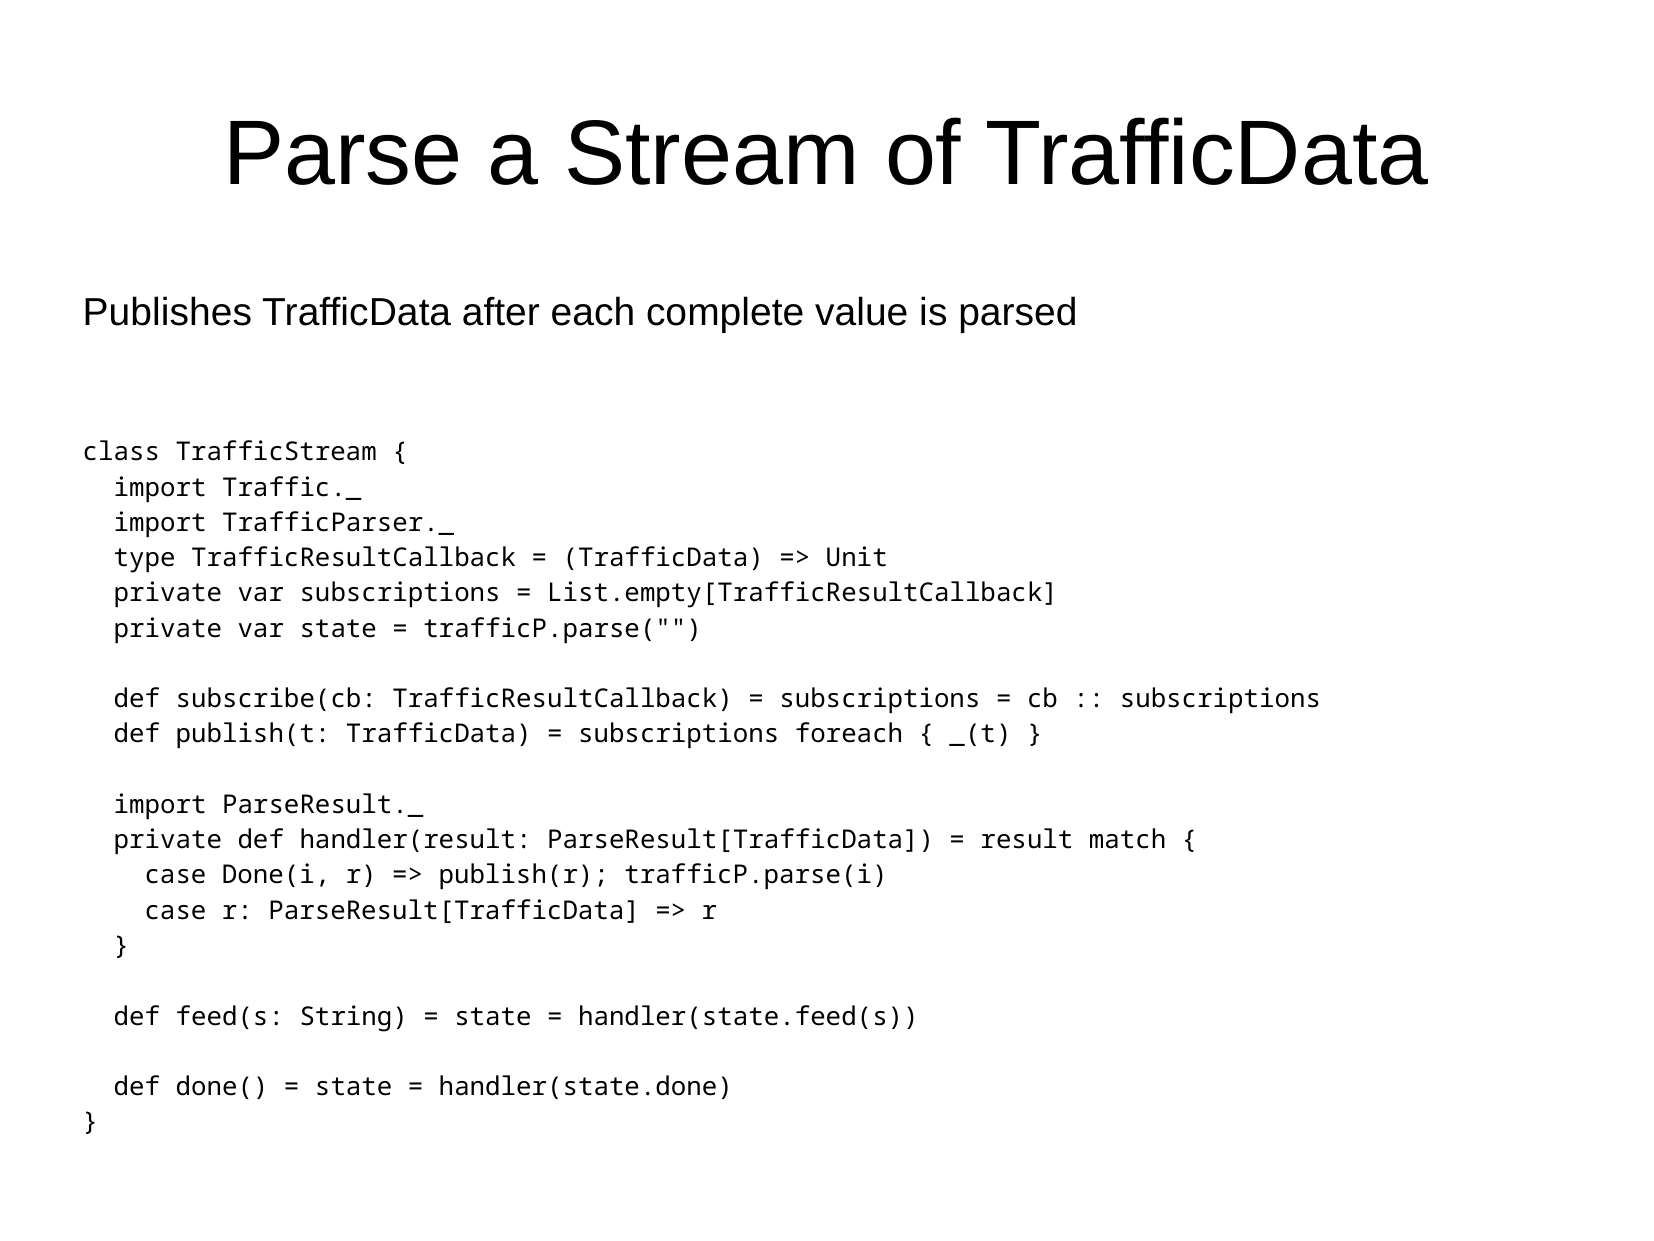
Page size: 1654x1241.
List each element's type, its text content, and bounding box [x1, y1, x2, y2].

list Publishes TrafficData after each complete value is parsed class TrafficStream { import Traffic._ import TrafficParser._ type TrafficResultCallback = (TrafficData) => Unit private var subscriptions = List.empty[TrafficResultCallback] private var state = trafficP.parse("") def subscribe(cb: TrafficResultCallback) = subscriptions = cb :: subscriptions def publish(t: TrafficData) = subscriptions foreach { _(t) } import ParseResult._ private def handler(result: ParseResult[TrafficData]) = result match { case Done(i, r) => publish(r); trafficP.parse(i) case r: ParseResult[TrafficData] => r } def feed(s: String) = state = handler(state.feed(s)) def done() = state = handler(state.done) } [82, 290, 1538, 1148]
title Parse a Stream of TrafficData [82, 49, 1571, 257]
